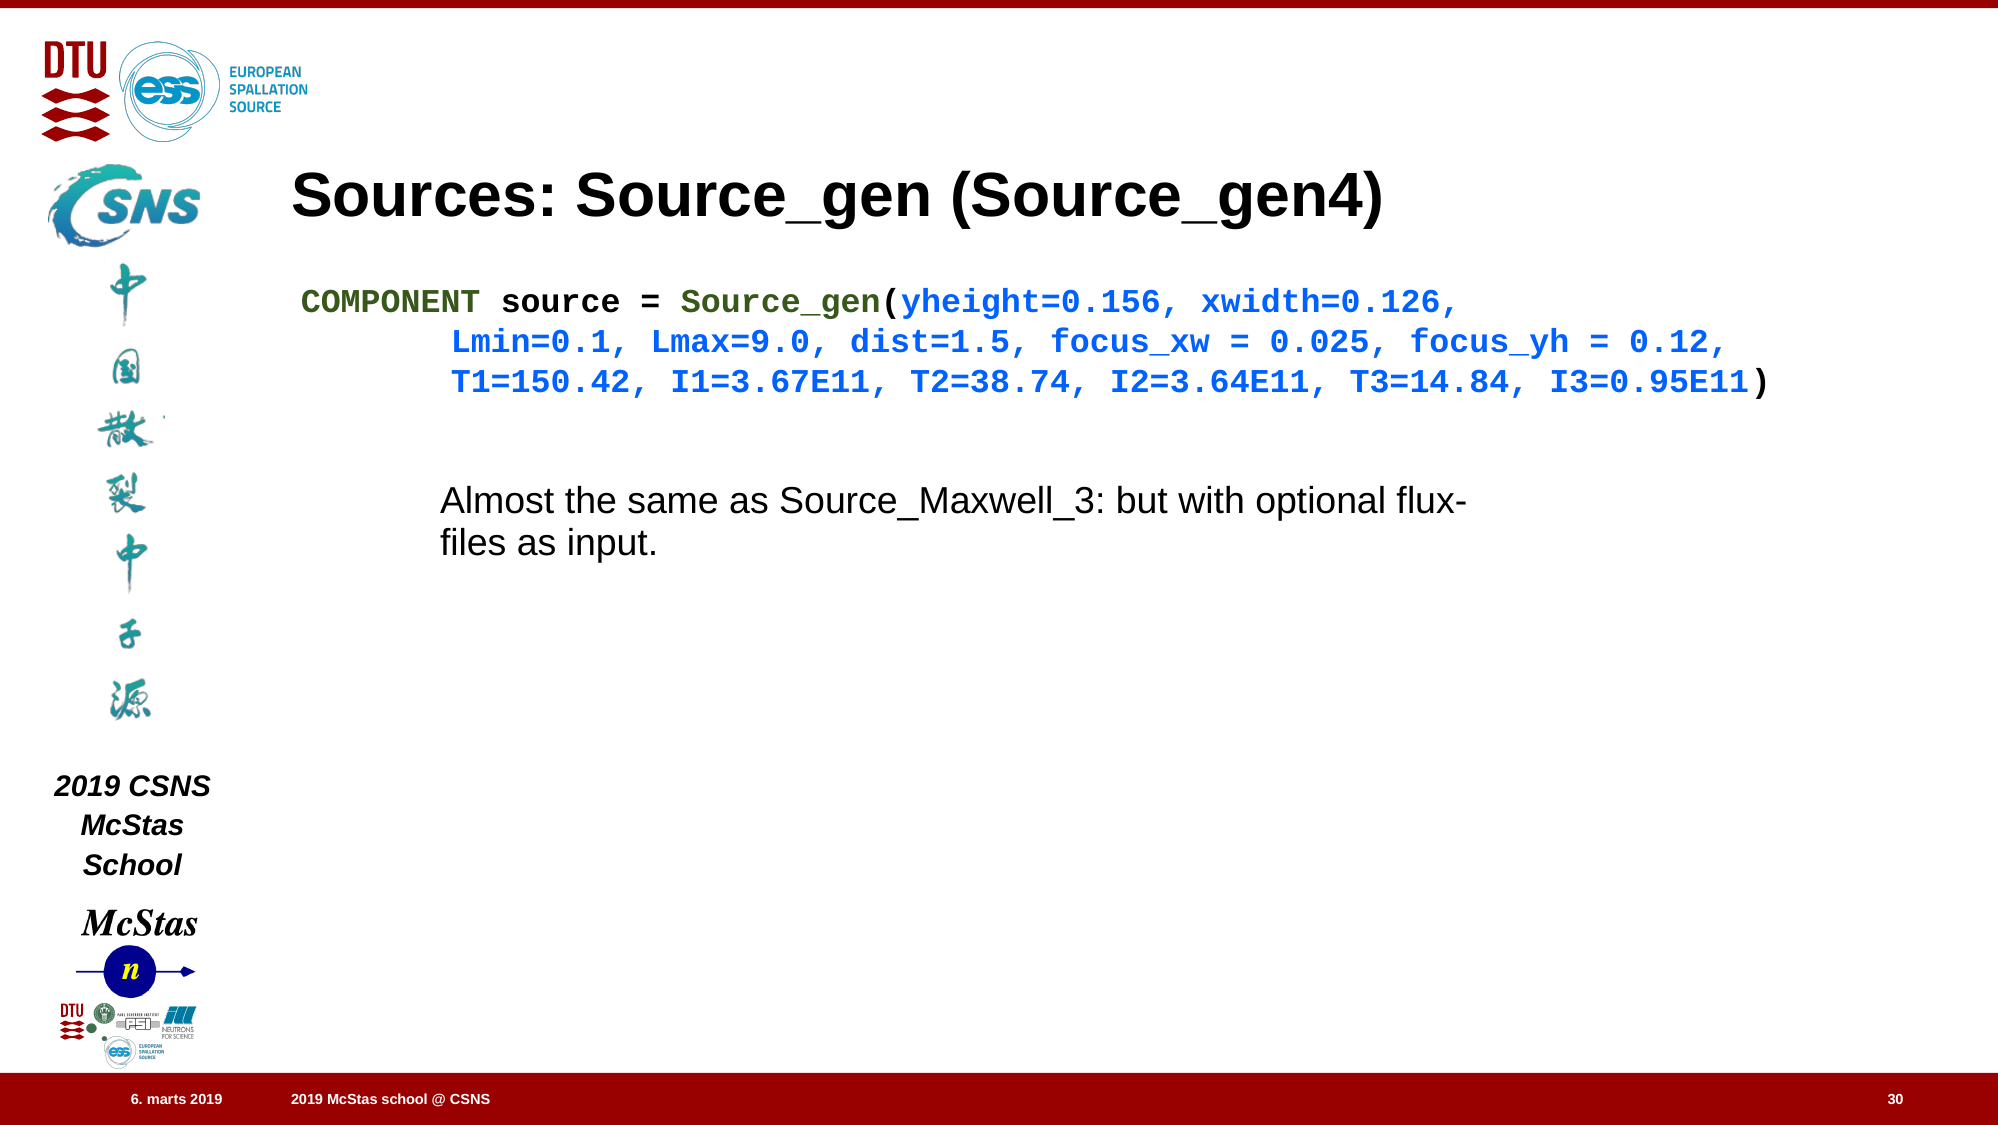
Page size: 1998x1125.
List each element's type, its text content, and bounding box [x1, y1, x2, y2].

text_box COMPONENT source = Source_gen(yheight=0.156, xwidth=0.126, Lmin=0.1, Lmax=9.0, dist=1.5, focus_xw = 0.025, focus_yh = 0.12, T1=150.42, I1=3.67E11, T2=38.74, I2=3.64E11, T3=14.84, I3=0.95E11) [293, 271, 1973, 407]
text_box Almost the same as Source_Maxwell_3: but with optional flux-files as input. [425, 472, 1512, 572]
picture [86, 1003, 197, 1069]
picture [116, 1013, 160, 1030]
slide_number 1 [1887, 1088, 1909, 1110]
picture [59, 908, 213, 999]
picture [119, 41, 307, 142]
picture [48, 162, 209, 744]
title Sources: Source_gen (Source_gen4) [291, 69, 1819, 230]
